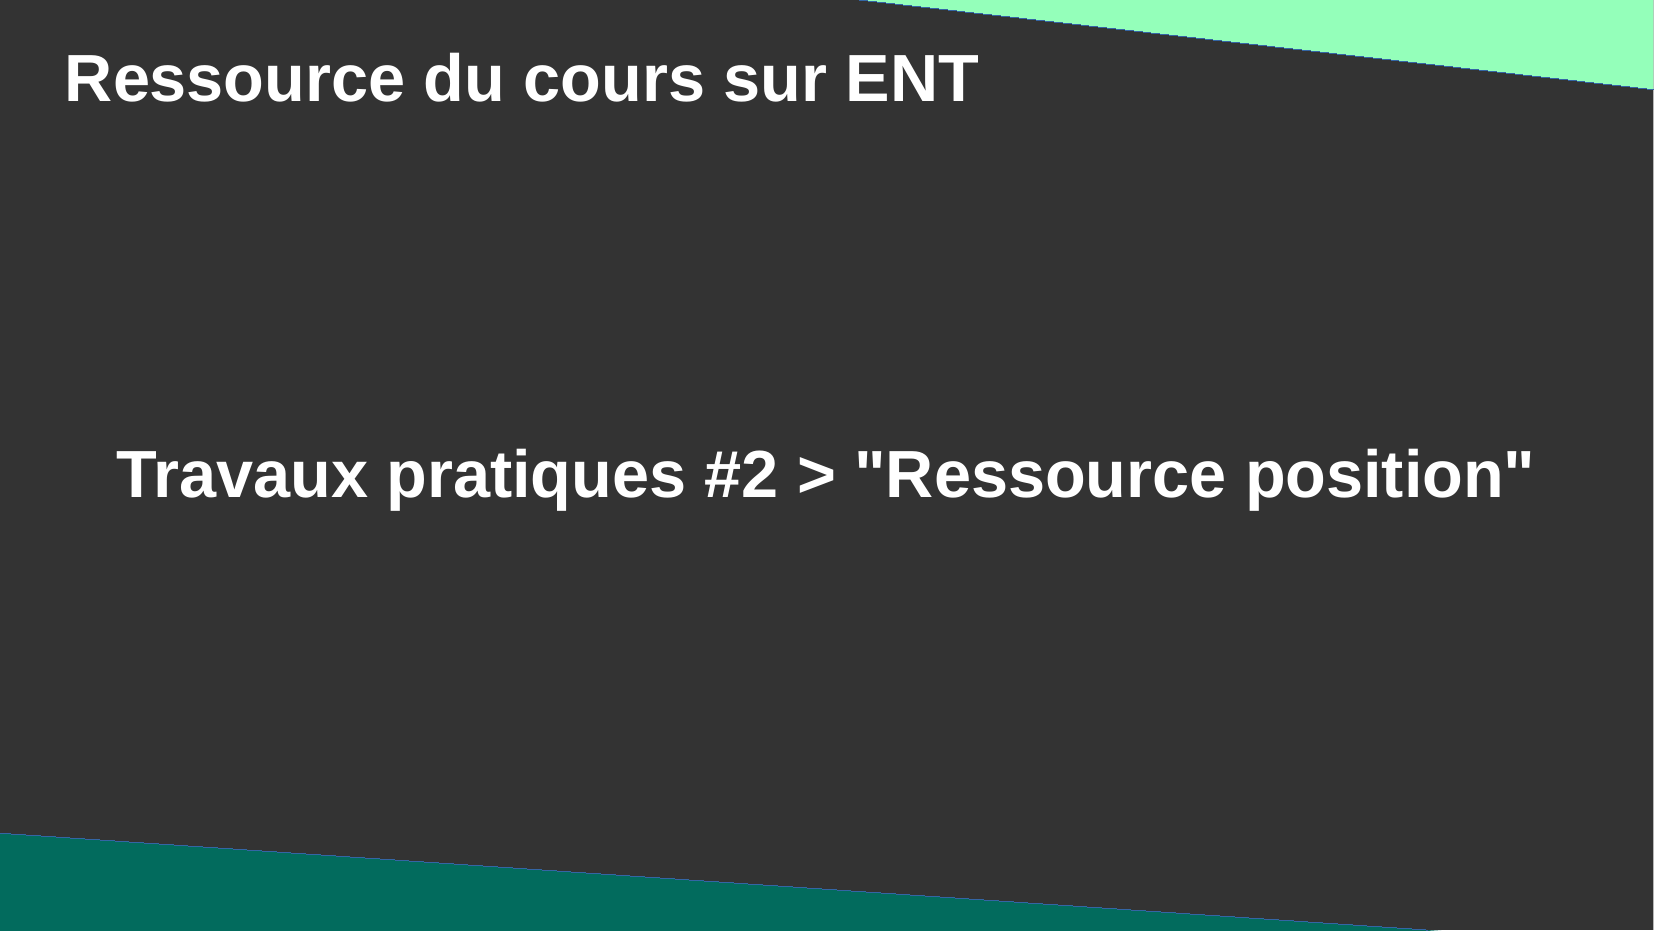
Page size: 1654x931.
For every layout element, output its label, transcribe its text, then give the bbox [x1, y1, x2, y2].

text_box [859, 0, 1654, 90]
title Ressource du cours sur ENT [64, 40, 1553, 118]
title Travaux pratiques #2 > "Ressource position" [31, 437, 1622, 512]
